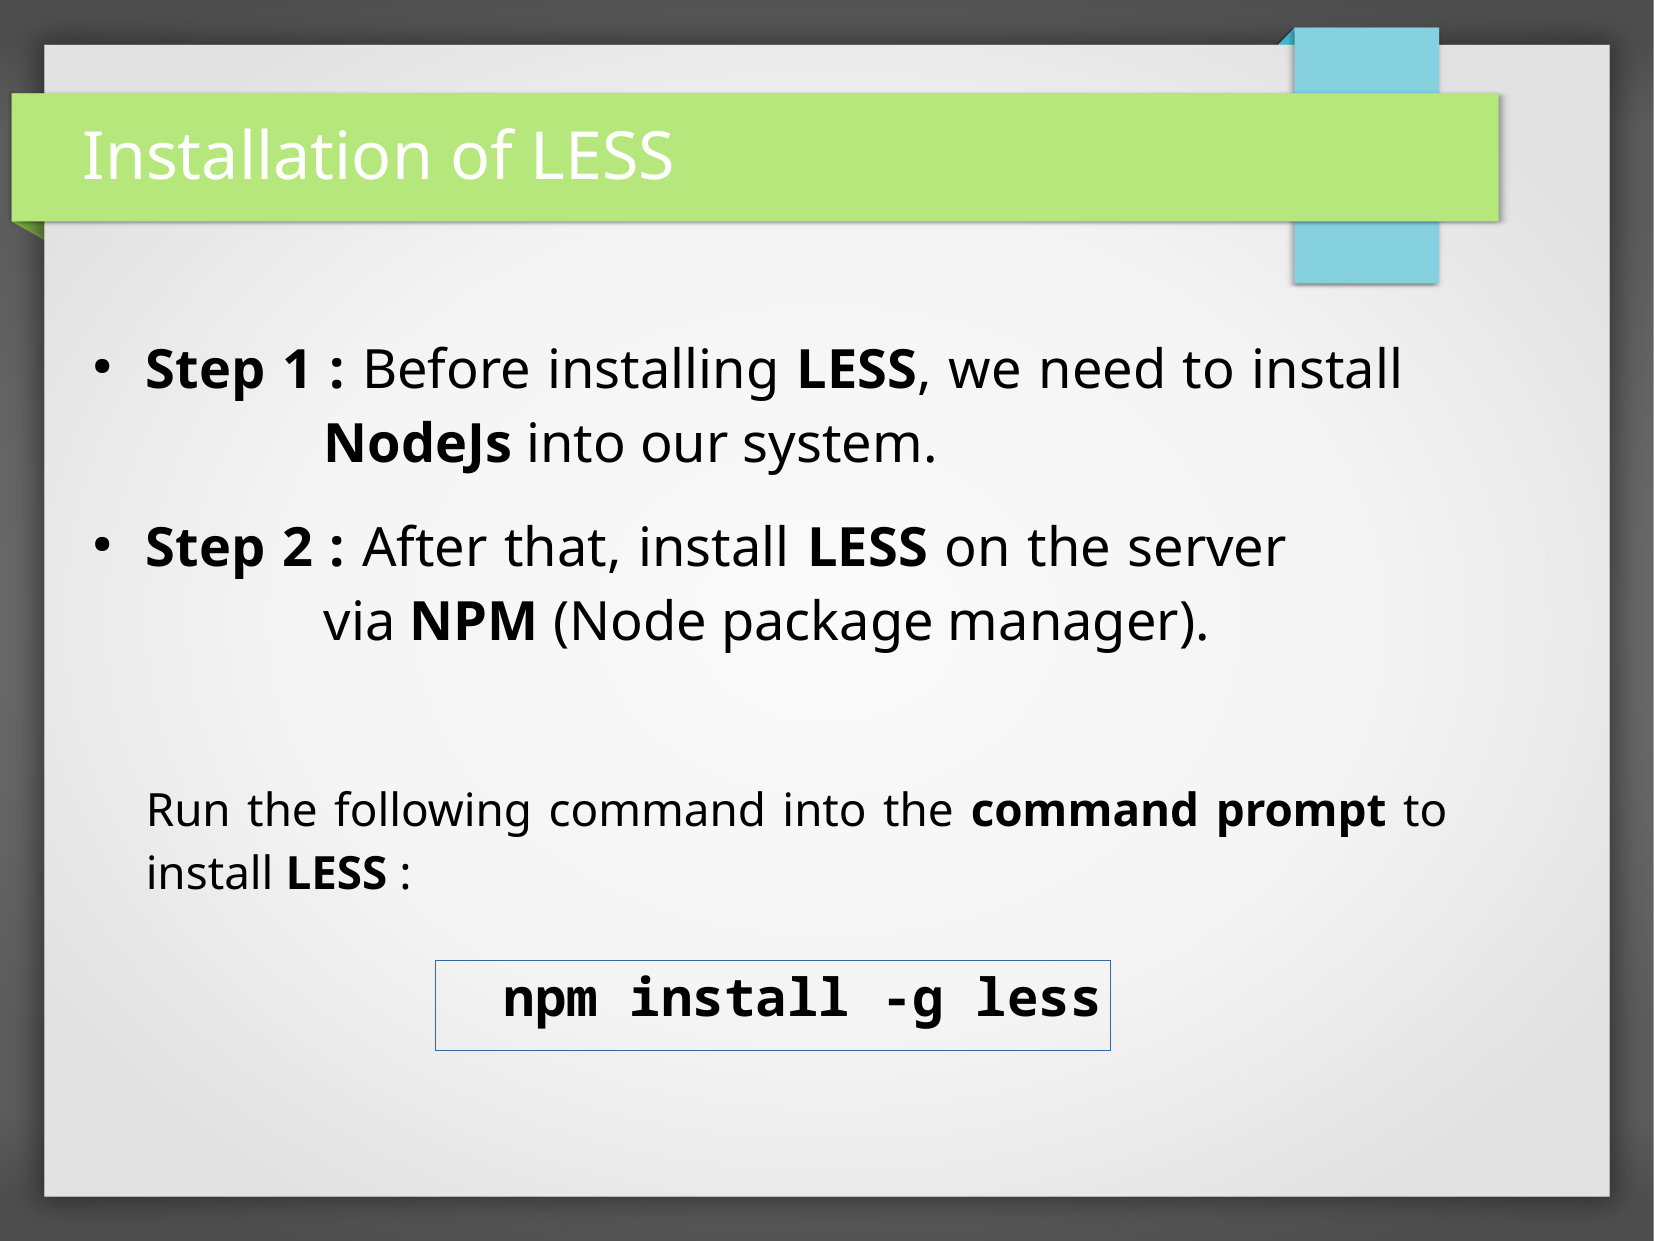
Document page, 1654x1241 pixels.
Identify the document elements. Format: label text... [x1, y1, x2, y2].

title Installation of LESS [82, 94, 1264, 213]
list Step 1 : Before installing LESS, we need to install NodeJs into our system. Step 2 : After that, install LESS on the server via NPM (Node package manager). Run the following command into the command prompt to install LESS : [75, 330, 1448, 1051]
picture [0, 0, 1654, 1241]
list npm install -g less [435, 960, 1111, 1051]
